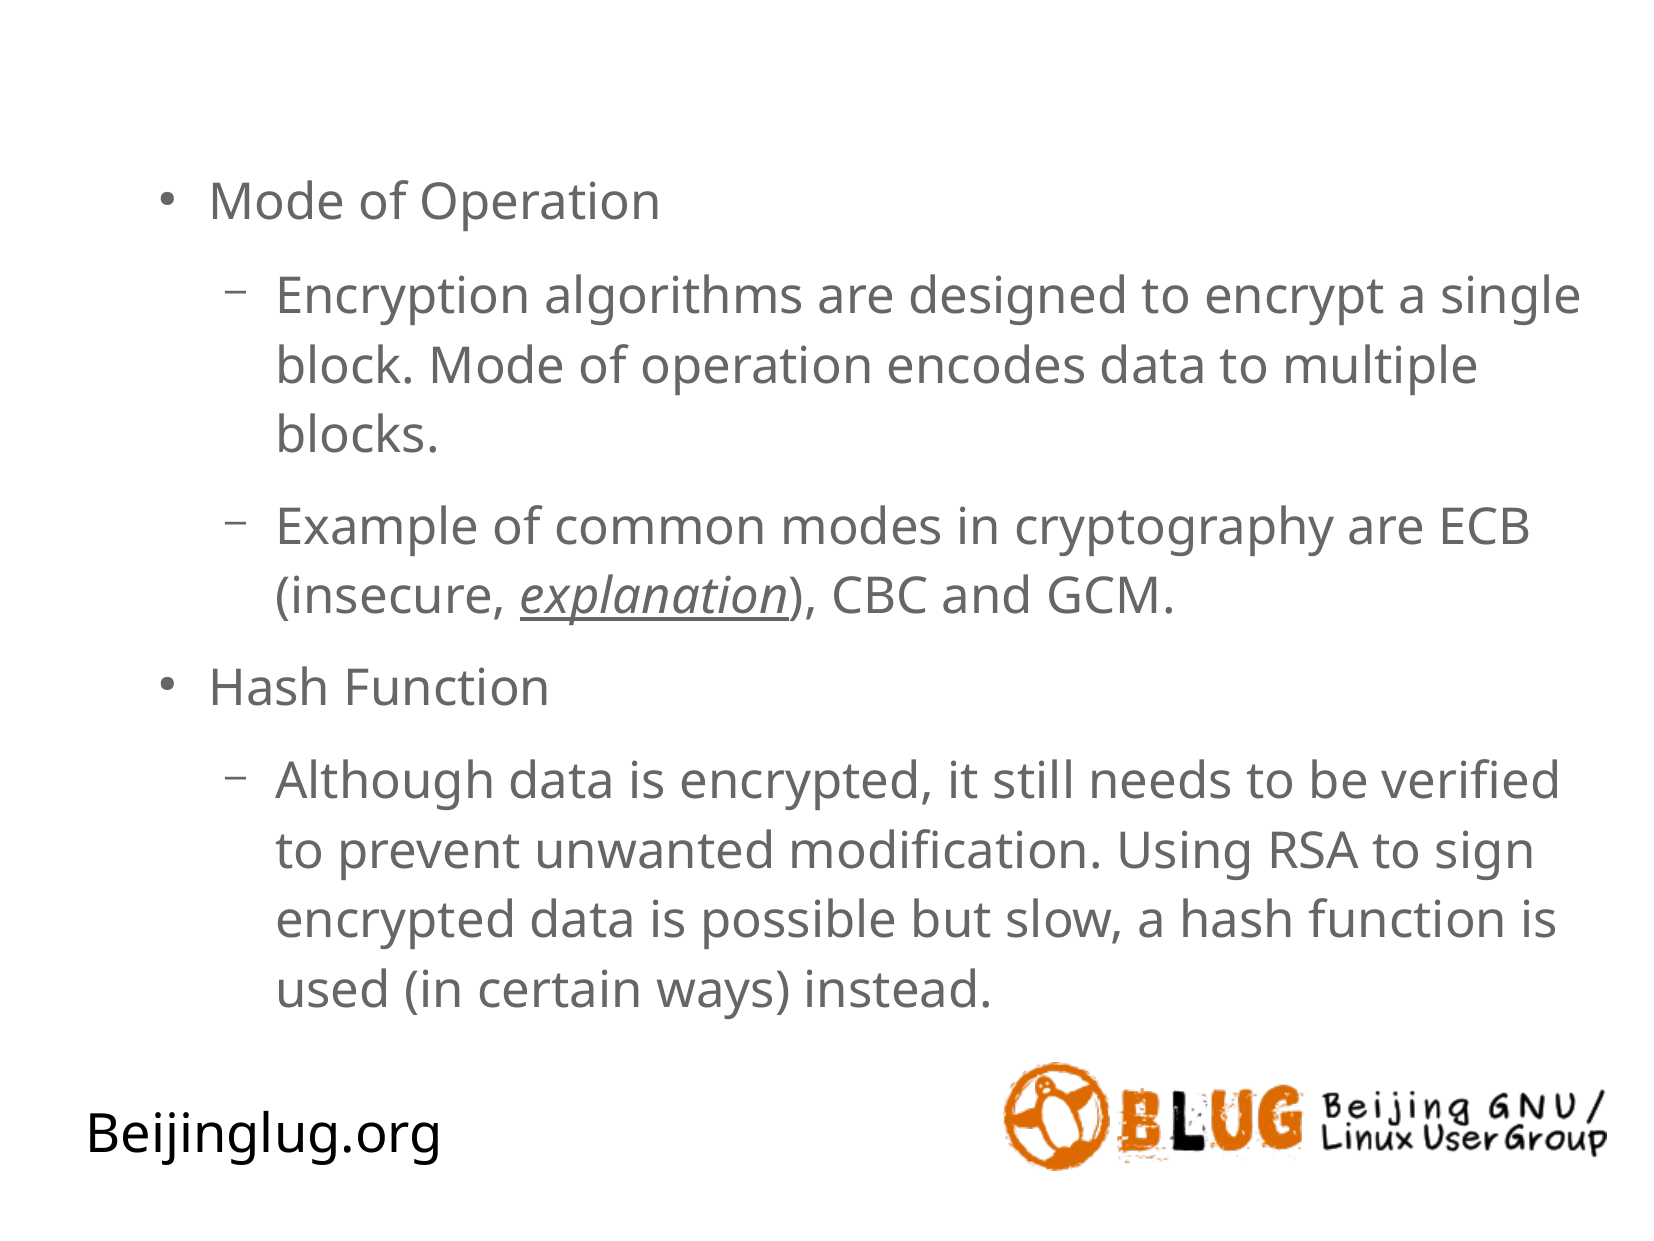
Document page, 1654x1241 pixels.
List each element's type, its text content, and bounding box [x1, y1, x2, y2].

picture [1003, 1062, 1607, 1171]
list Mode of Operation Encryption algorithms are designed to encrypt a single block. Mode of operation encodes data to multiple blocks. Example of common modes in cryptography are ECB (insecure, explanation), CBC and GCM. Hash Function Although data is encrypted, it still needs to be verified to prevent unwanted modification. Using RSA to sign encrypted data is possible but slow, a hash function is used (in certain ways) instead. [141, 165, 1615, 1028]
